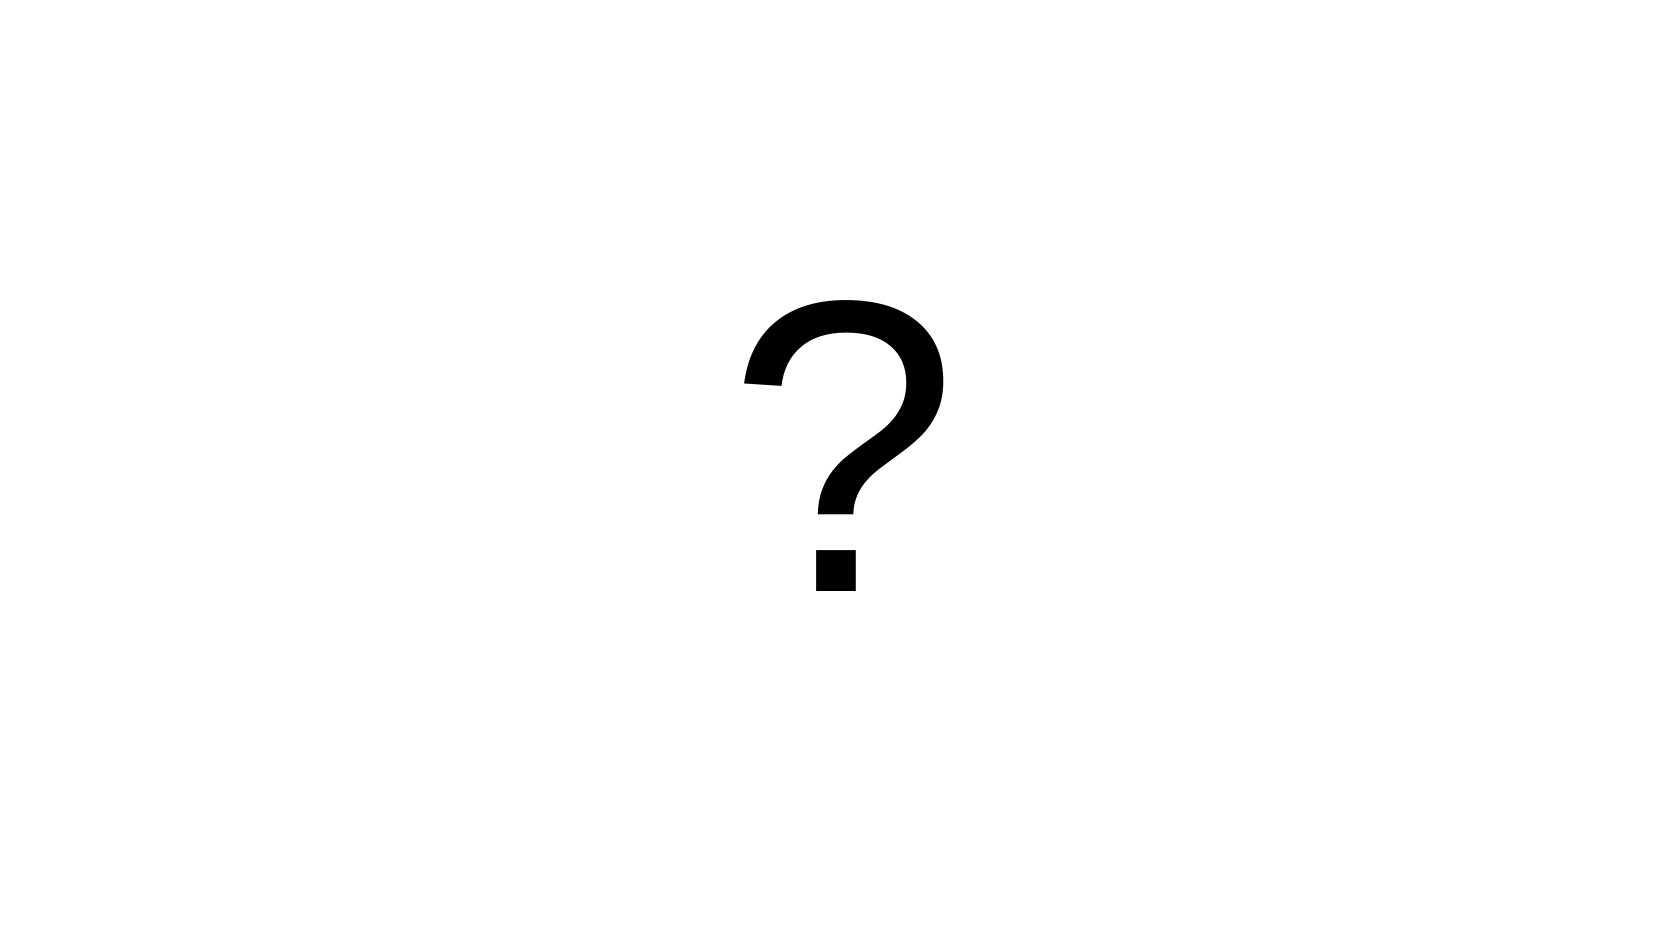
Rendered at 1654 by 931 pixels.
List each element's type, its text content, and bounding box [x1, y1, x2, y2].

text_box ? [713, 206, 975, 687]
